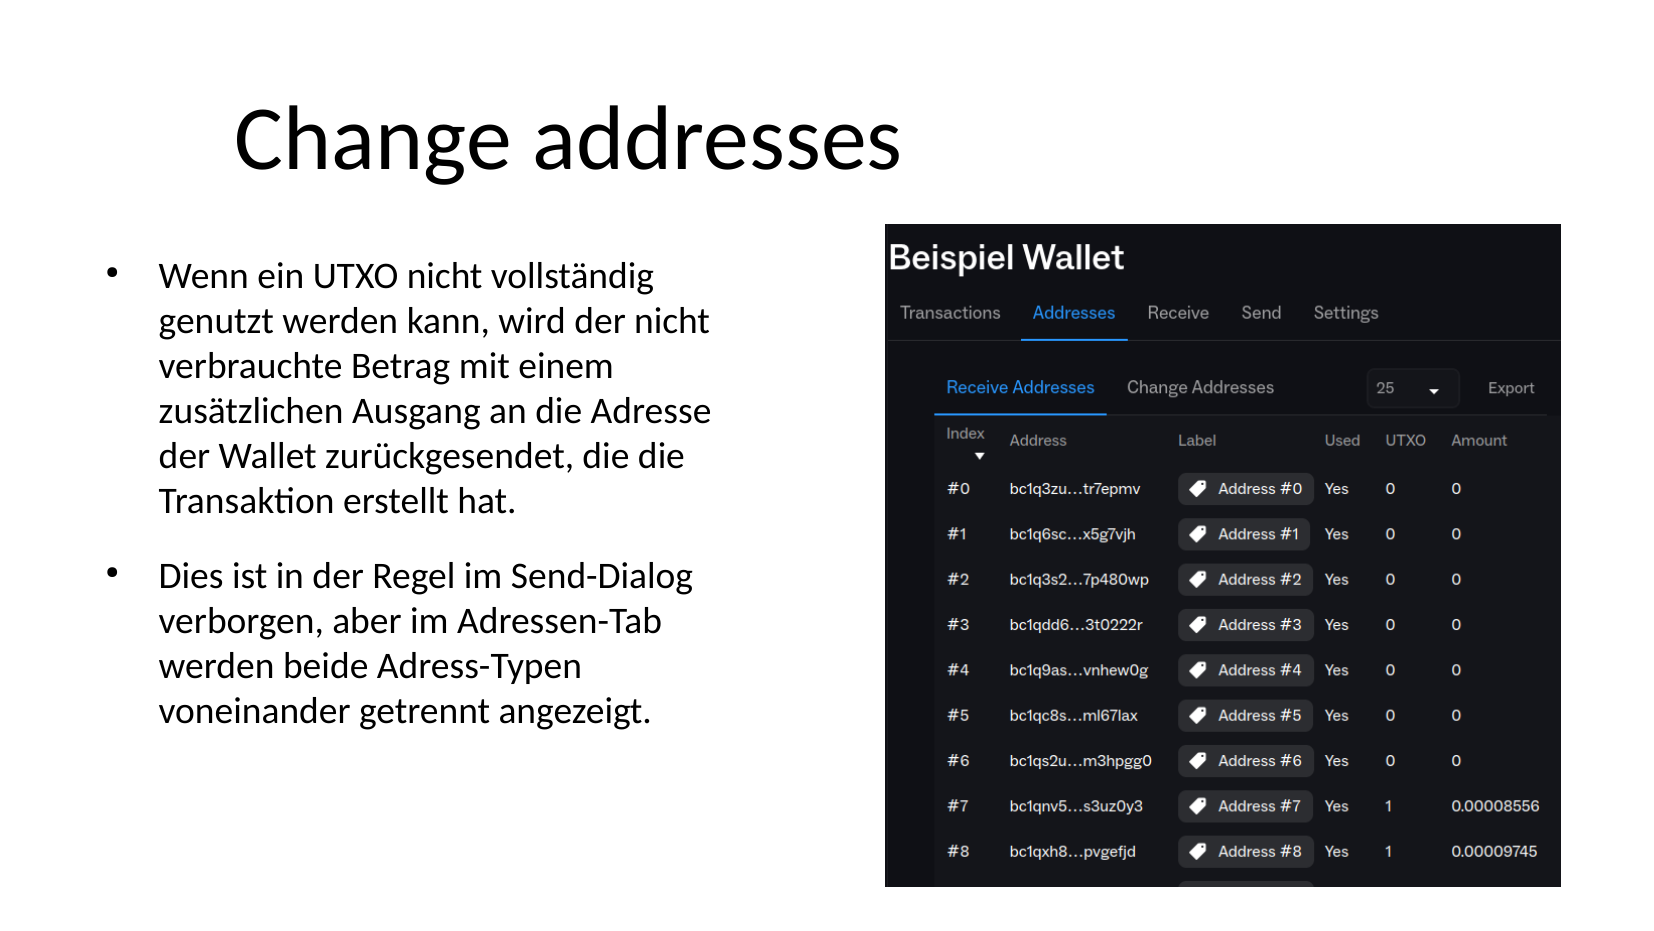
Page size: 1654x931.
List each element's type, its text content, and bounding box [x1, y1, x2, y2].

list Wenn ein UTXO nicht vollständig genutzt werden kann, wird der nicht verbrauchte Betrag mit einem zusätzlichen Ausgang an die Adresse der Wallet zurückgesendet, die die Transaktion erstellt hat. Dies ist in der Regel im Send-Dialog verborgen, aber im Adressen-Tab werden beide Adress-Typen voneinander getrennt angezeigt. [87, 251, 735, 931]
picture [885, 224, 1561, 887]
title Change addresses [90, 33, 1410, 234]
